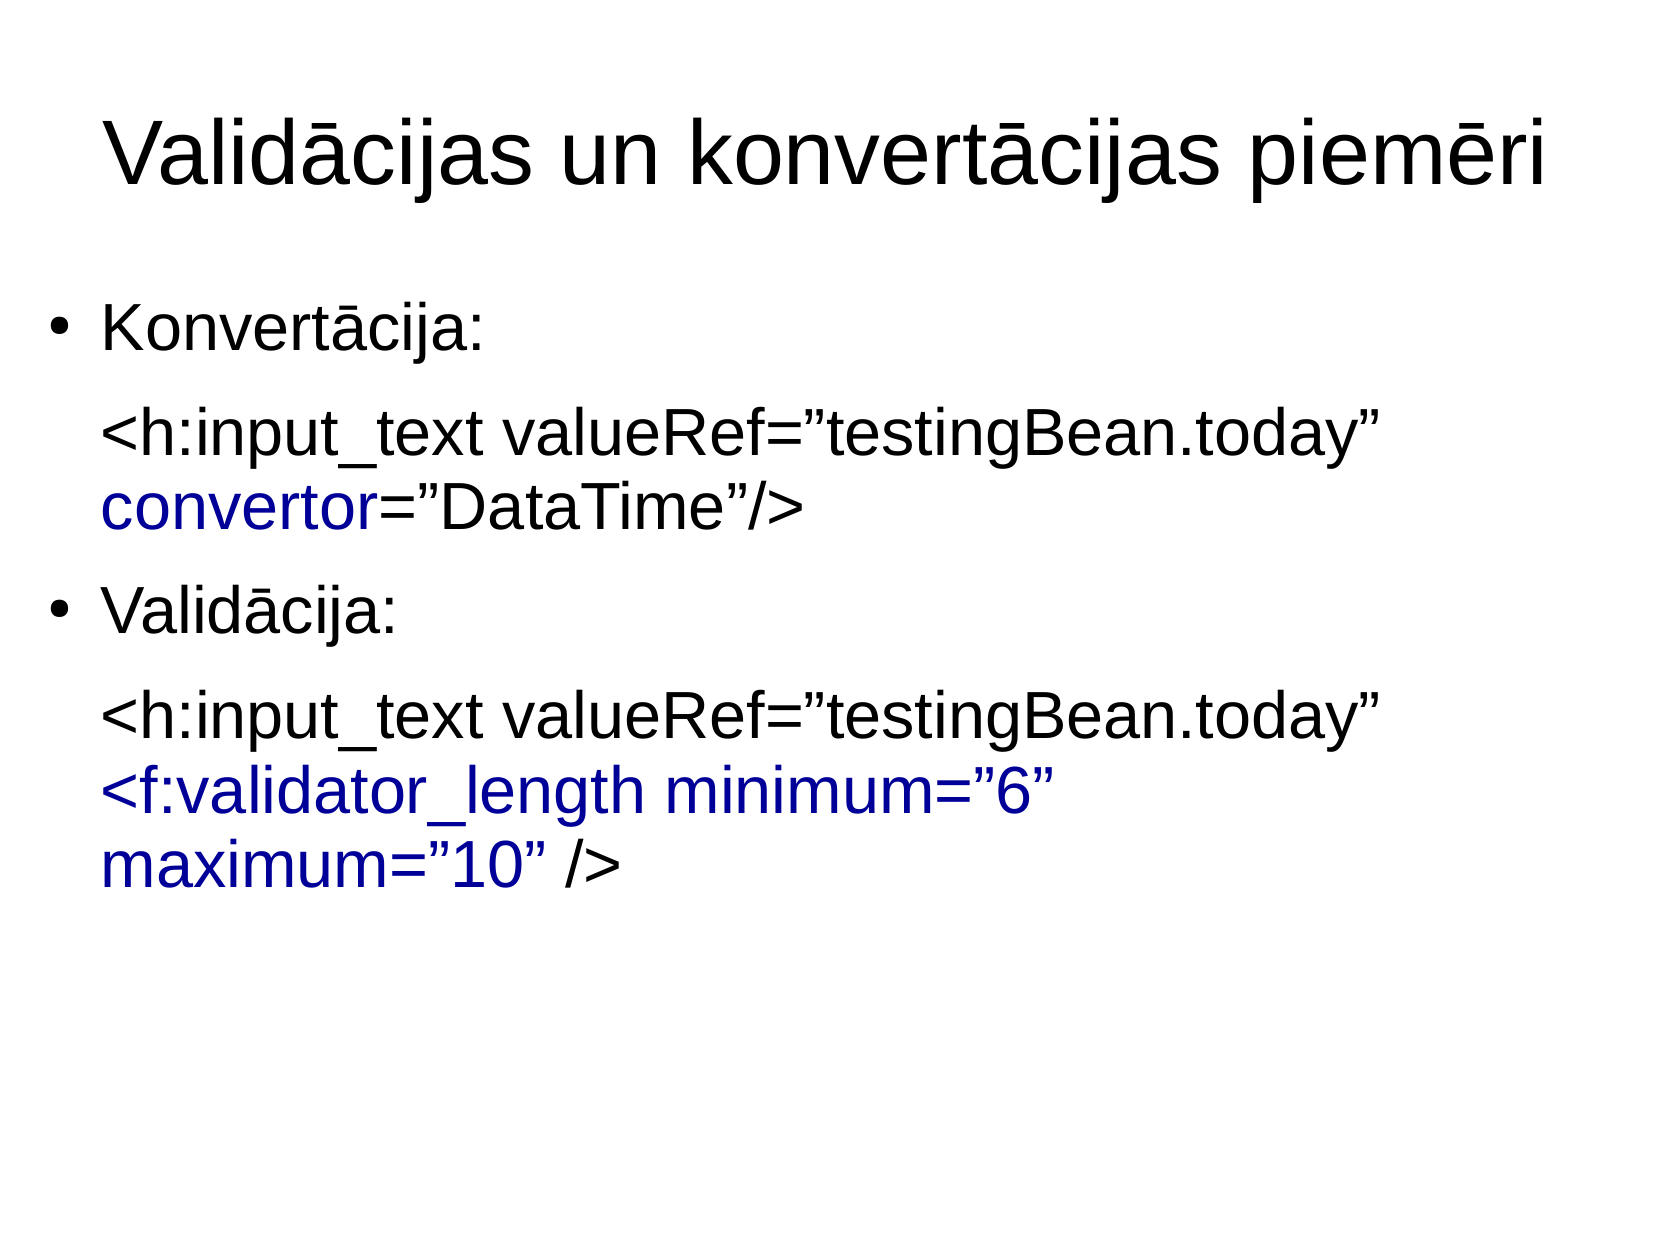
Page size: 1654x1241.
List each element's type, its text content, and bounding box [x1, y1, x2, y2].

title Validācijas un konvertācijas piemēri [82, 49, 1571, 257]
list Konvertācija: <h:input_text valueRef=”testingBean.today” convertor=”DataTime”/> Validācija: <h:input_text valueRef=”testingBean.today” <f:validator_length minimum=”6” maximum=”10” /> [30, 290, 1591, 1010]
